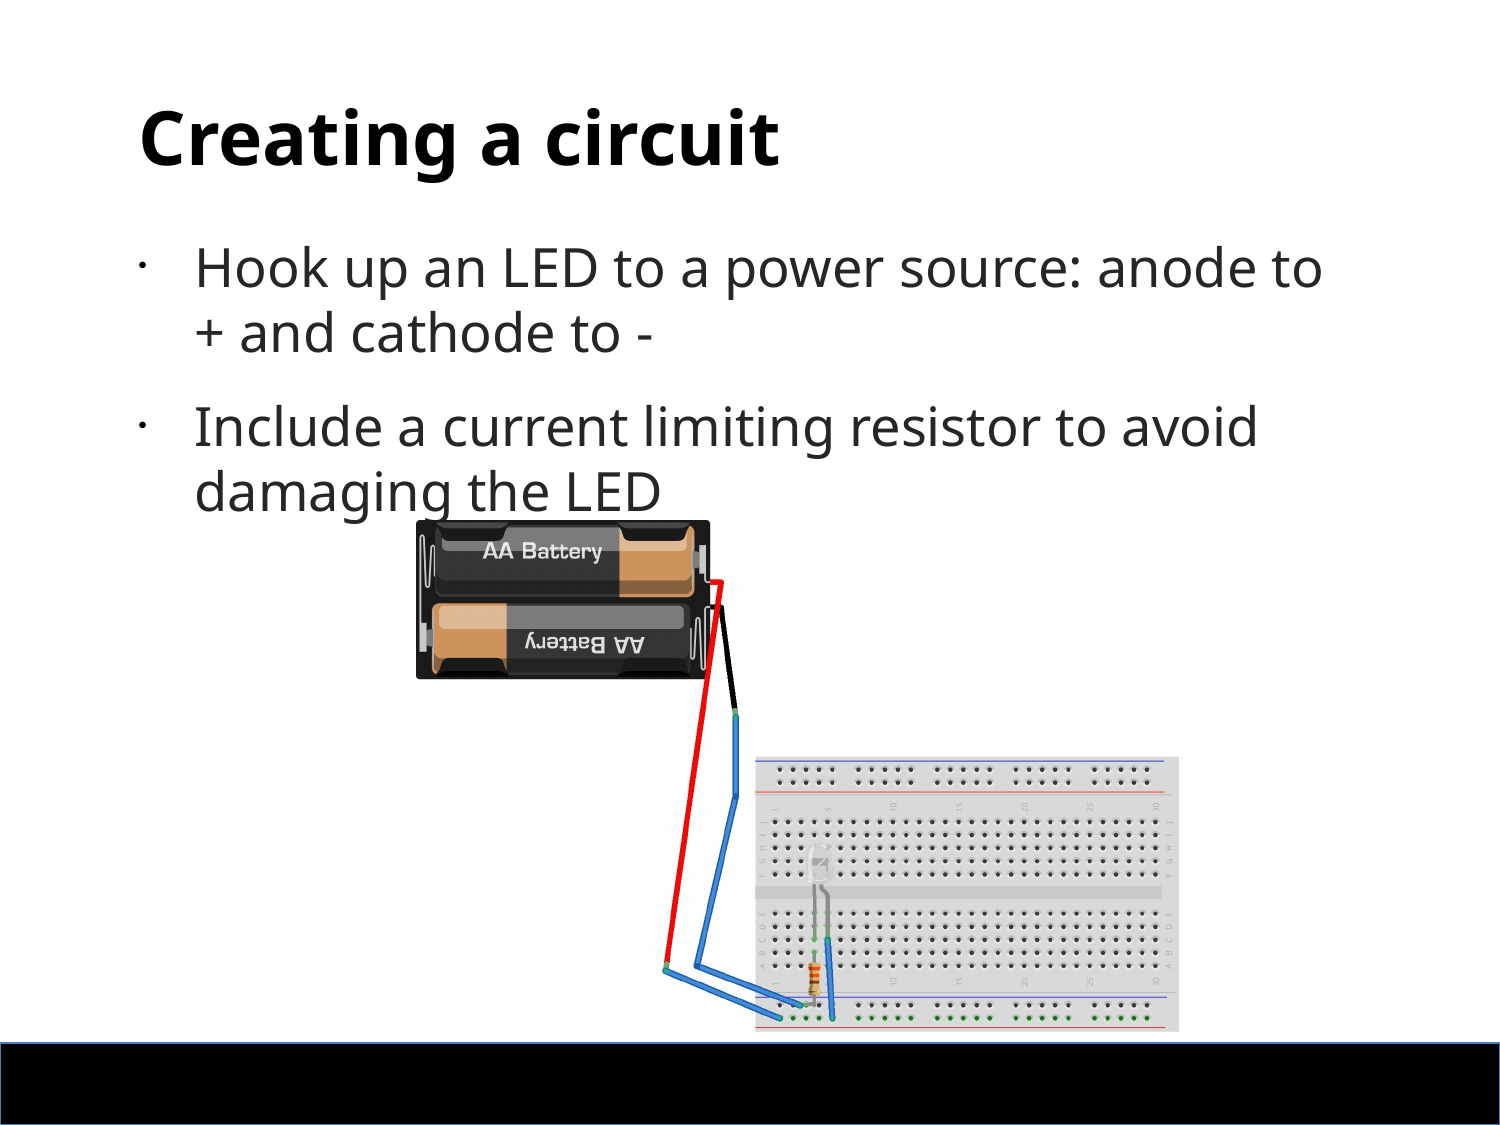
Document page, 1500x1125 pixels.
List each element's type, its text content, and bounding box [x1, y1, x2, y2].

picture [416, 520, 1179, 1033]
list Hook up an LED to a power source: anode to + and cathode to - Include a current limiting resistor to avoid damaging the LED [123, 225, 1383, 1005]
title Creating a circuit [123, 82, 1383, 174]
